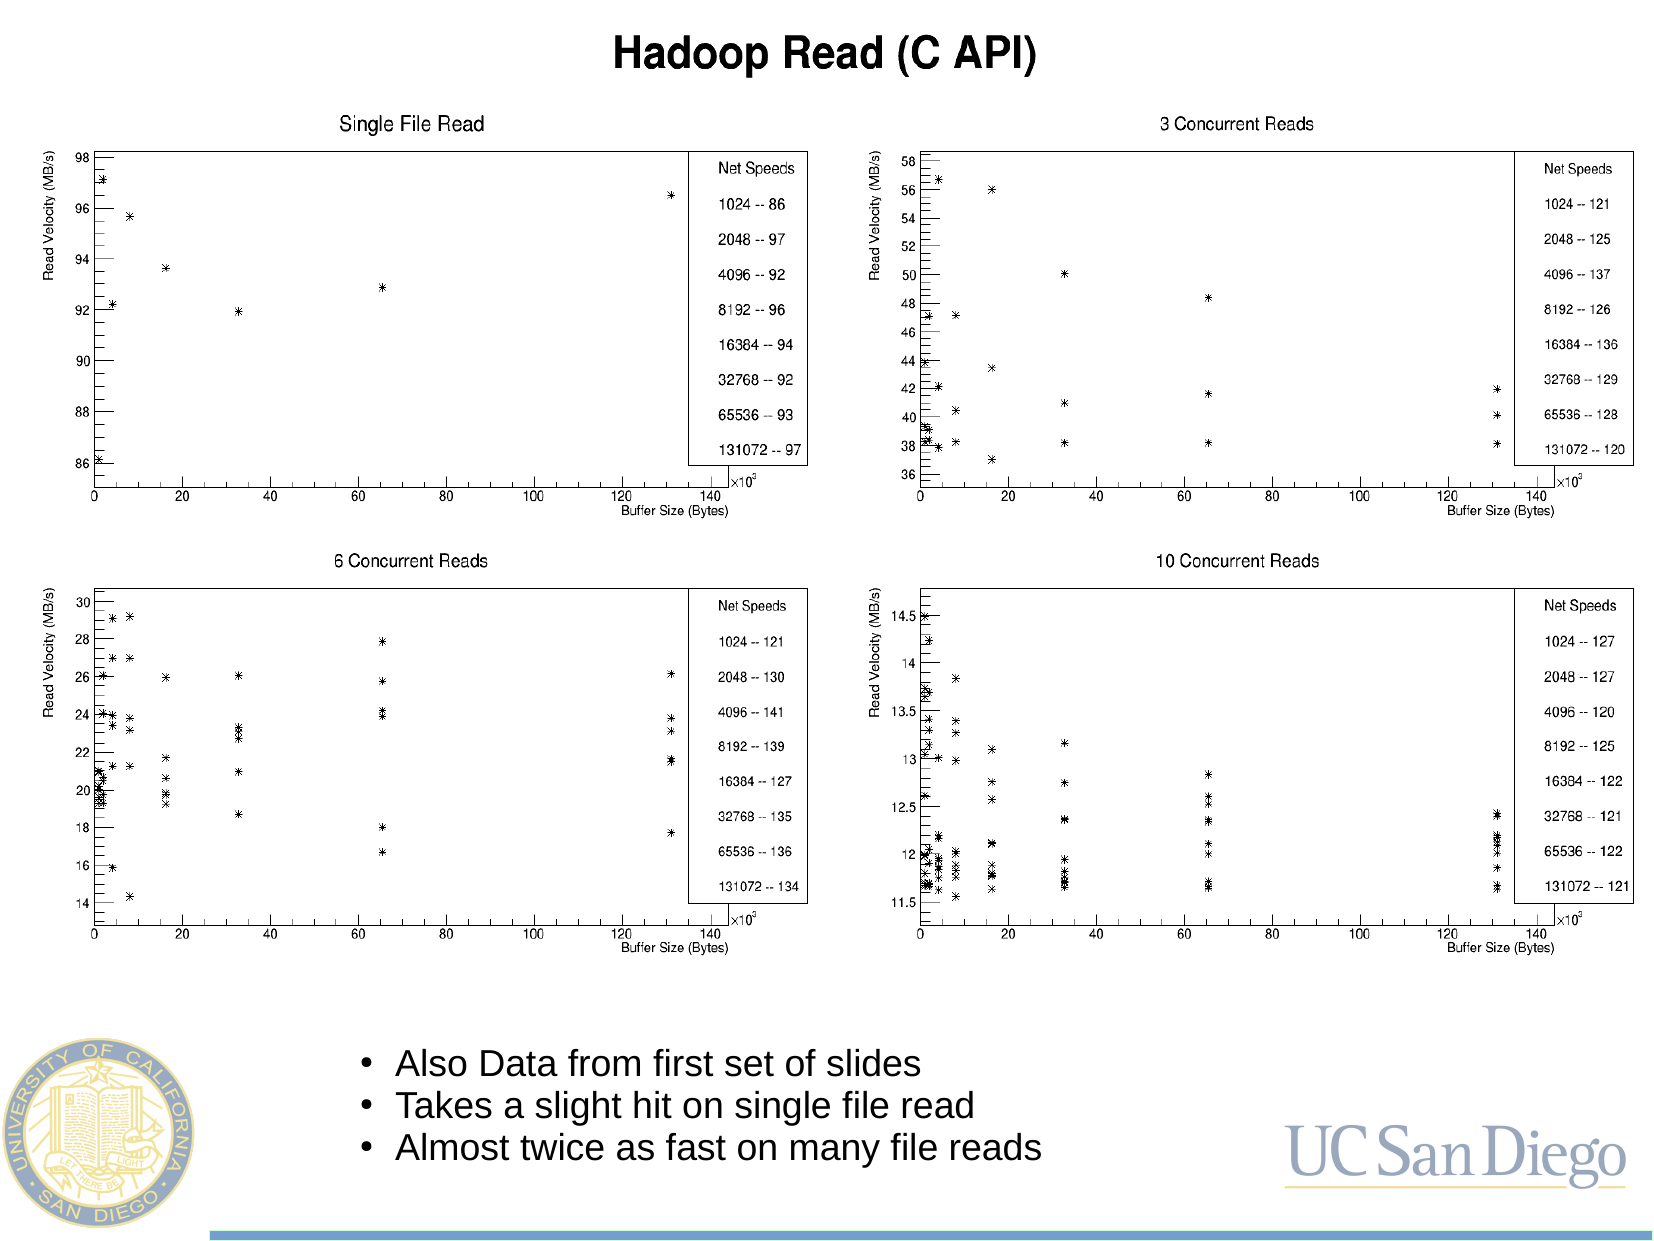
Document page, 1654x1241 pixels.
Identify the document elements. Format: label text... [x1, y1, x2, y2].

picture [1253, 1089, 1653, 1230]
text_box Also Data from first set of slides Takes a slight hit on single file read Almost twice as fast on many file reads [345, 1035, 1231, 1176]
picture [0, 1034, 196, 1231]
text_box [209, 1230, 1653, 1241]
picture [0, 3, 1650, 976]
